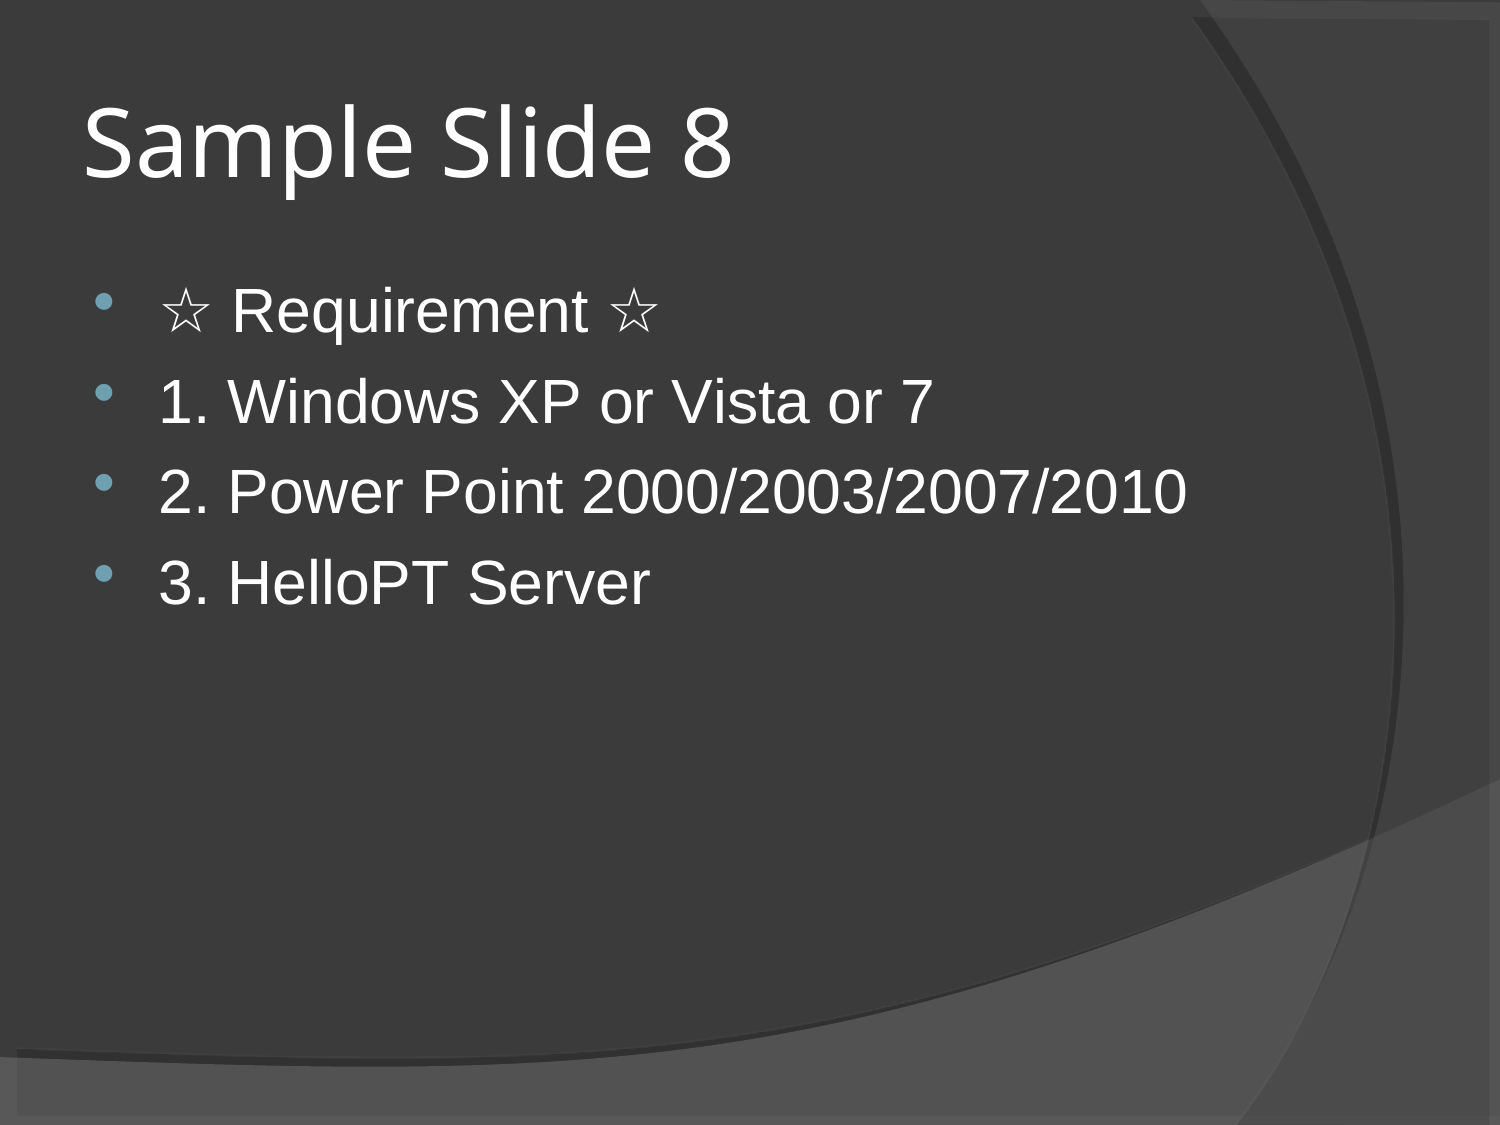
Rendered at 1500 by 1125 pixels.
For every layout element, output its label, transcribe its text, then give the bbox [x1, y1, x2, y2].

title Sample Slide 8 [74, 45, 1300, 233]
list ☆ Requirement ☆ 1. Windows XP or Vista or 7 2. Power Point 2000/2003/2007/2010 3. HelloPT Server [74, 262, 1300, 1006]
